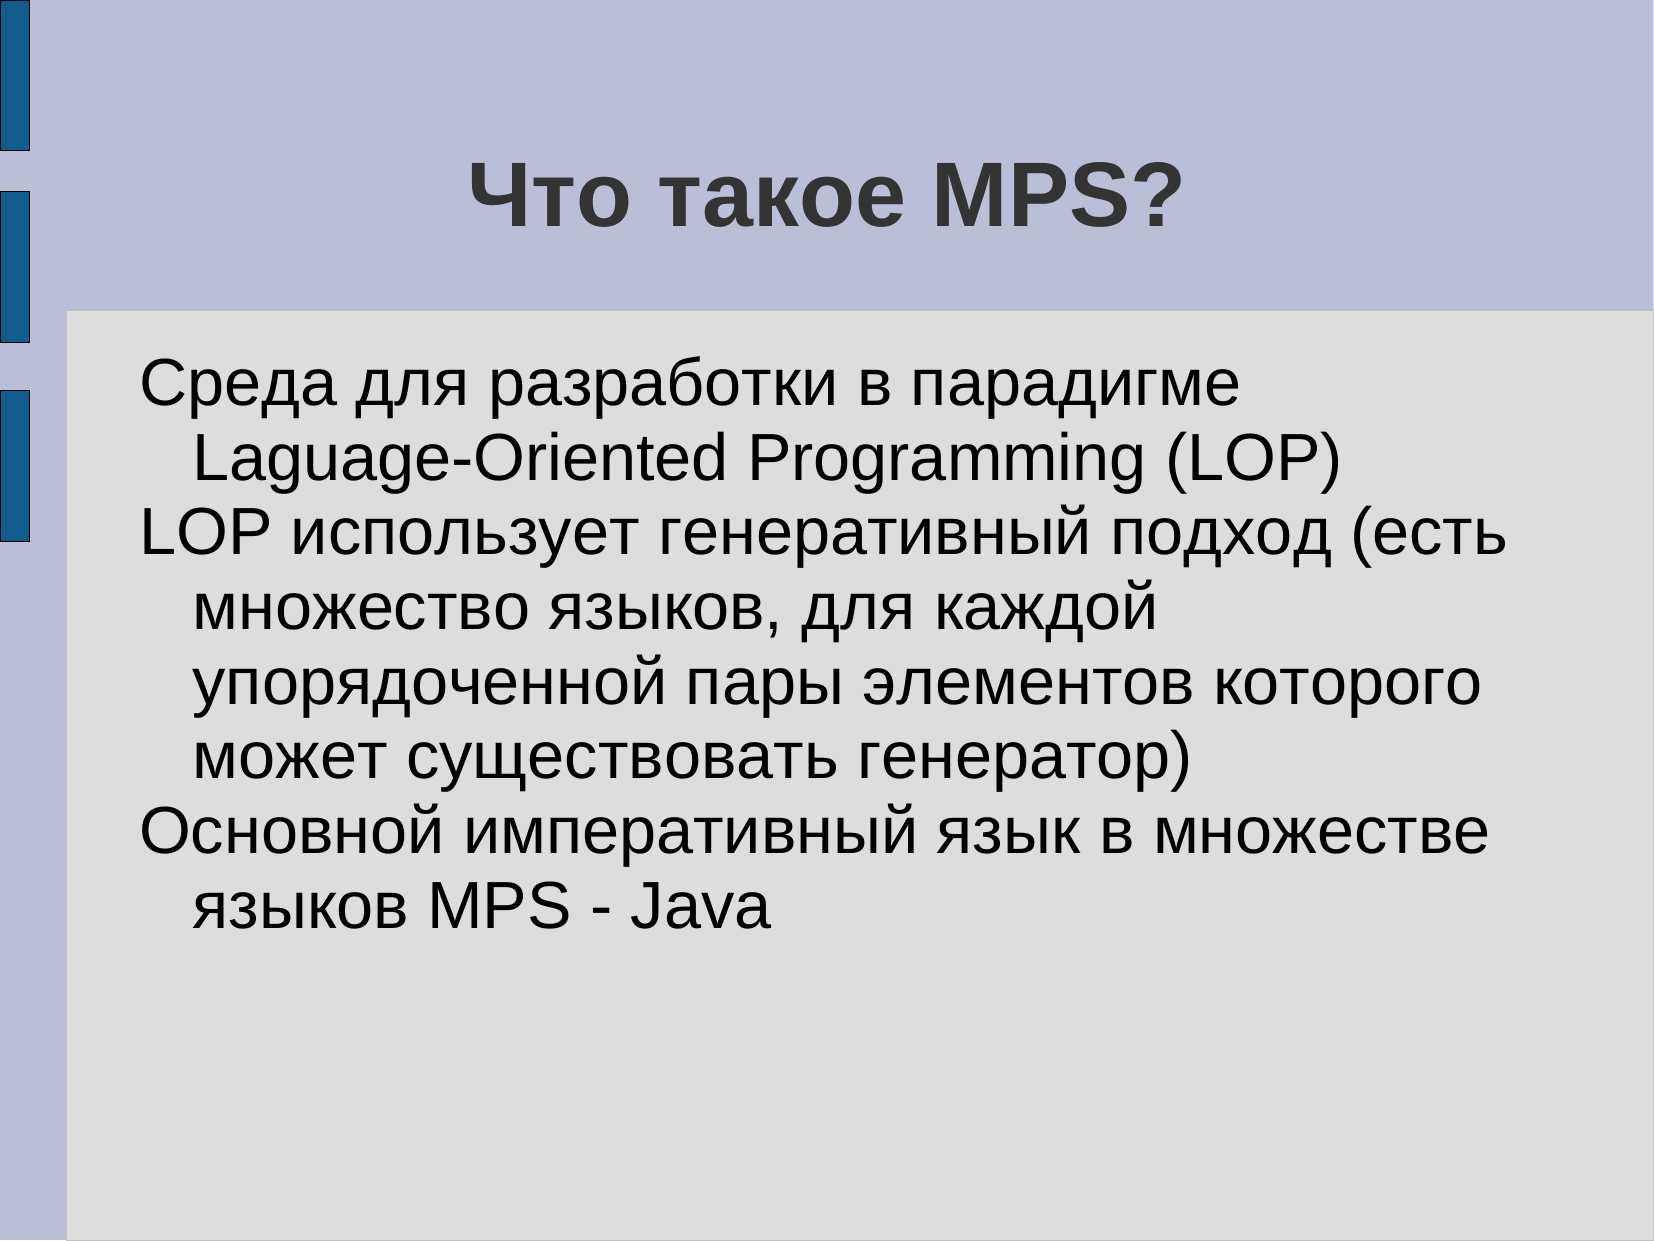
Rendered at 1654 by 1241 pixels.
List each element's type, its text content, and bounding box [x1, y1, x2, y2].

title Что такое MPS? [121, 98, 1534, 291]
list Среда для разработки в парадигме Laguage-Oriented Programming (LOP) LOP использует генеративный подход (есть множество языков, для каждой упорядоченной пары элементов которого может существовать генератор) Основной императивный язык в множестве языков MPS - Java [121, 344, 1534, 1112]
